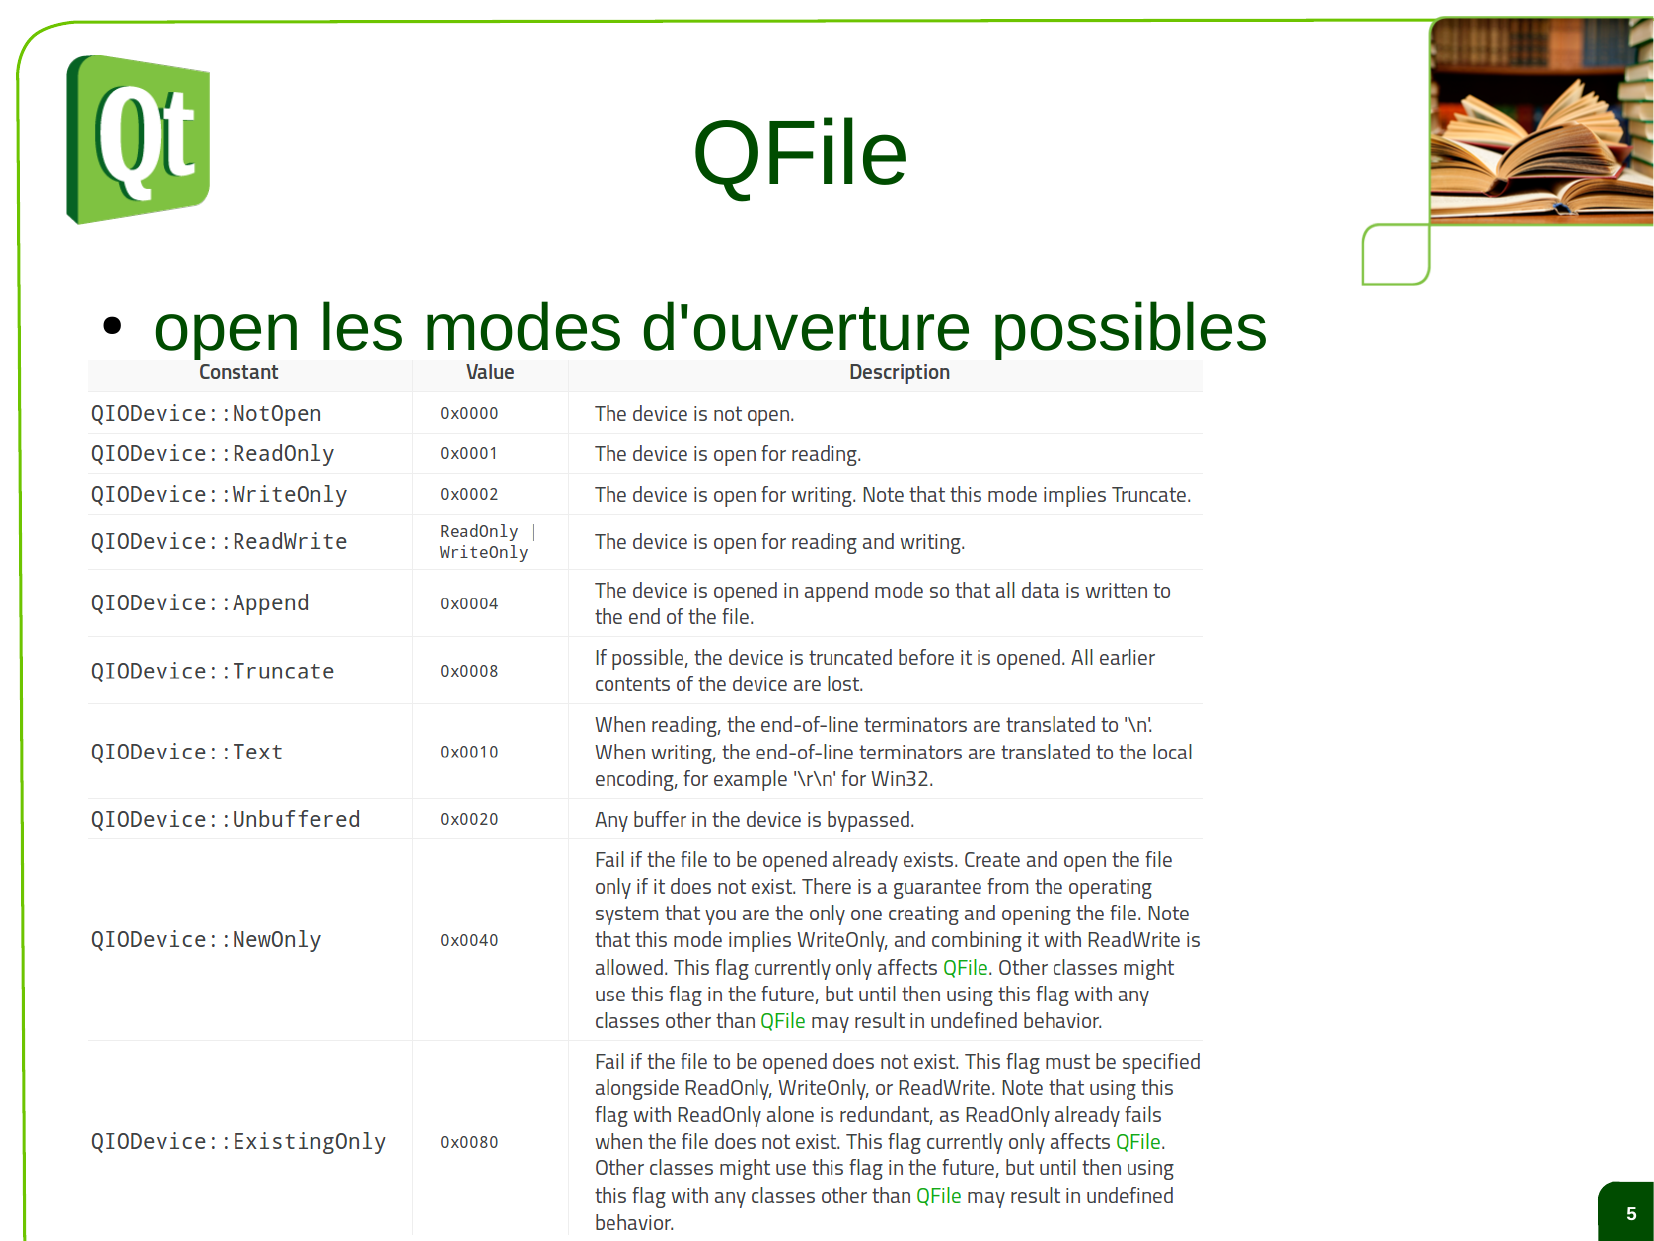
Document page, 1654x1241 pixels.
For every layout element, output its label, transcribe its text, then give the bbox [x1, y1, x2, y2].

picture [66, 55, 210, 225]
list open les modes d'ouverture possibles [82, 290, 1571, 1096]
title QFile [263, 49, 1338, 257]
picture [1338, 5, 1654, 306]
picture [88, 360, 1203, 1235]
